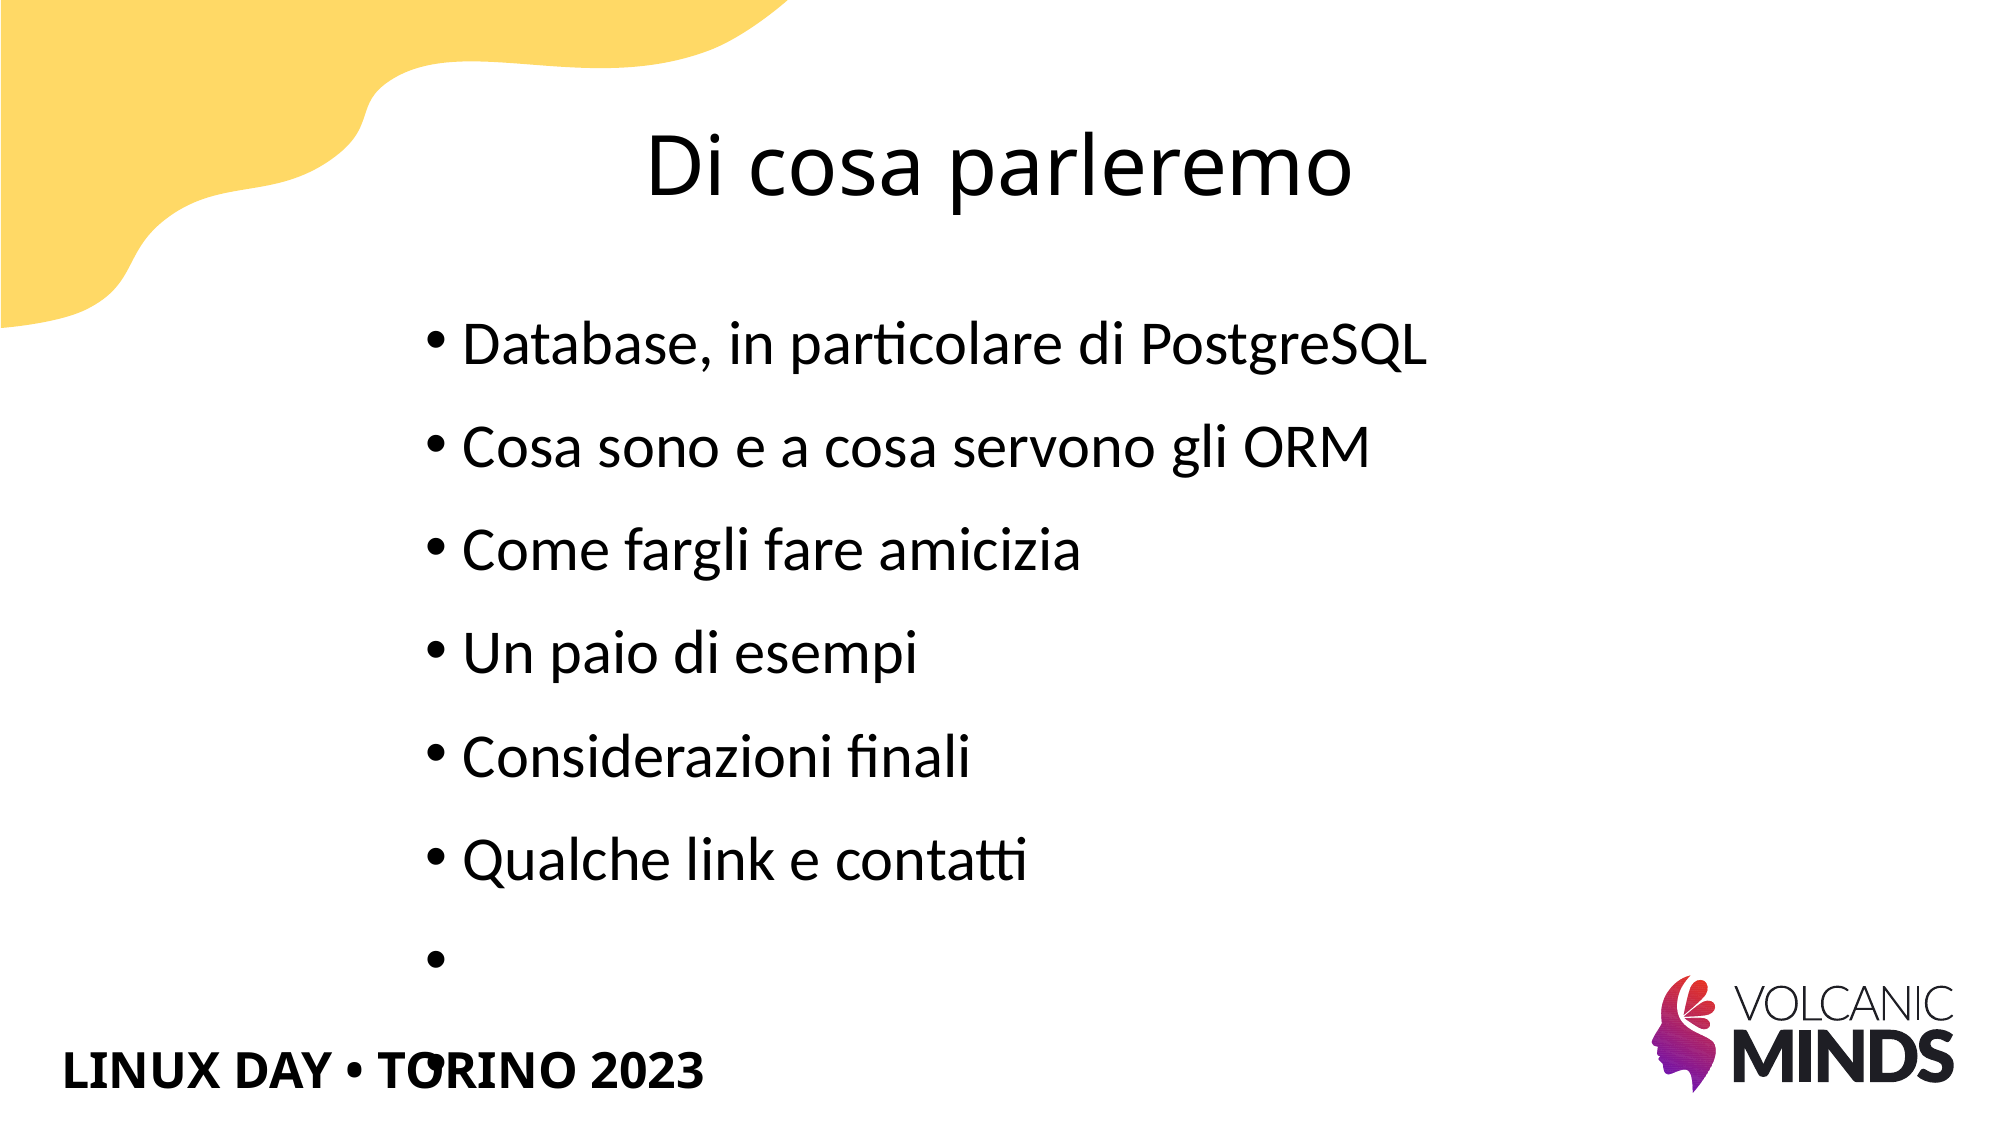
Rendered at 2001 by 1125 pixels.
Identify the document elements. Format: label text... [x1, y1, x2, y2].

picture [1651, 975, 1955, 1093]
list Database, in particolare di PostgreSQL Cosa sono e a cosa servono gli ORM Come fargli fare amicizia Un paio di esempi Considerazioni finali Qualche link e contatti [410, 286, 1588, 903]
picture [0, 0, 906, 631]
title Di cosa parleremo [137, 59, 1863, 278]
text_box LINUX DAY • TORINO 2023 [46, 961, 1547, 1107]
